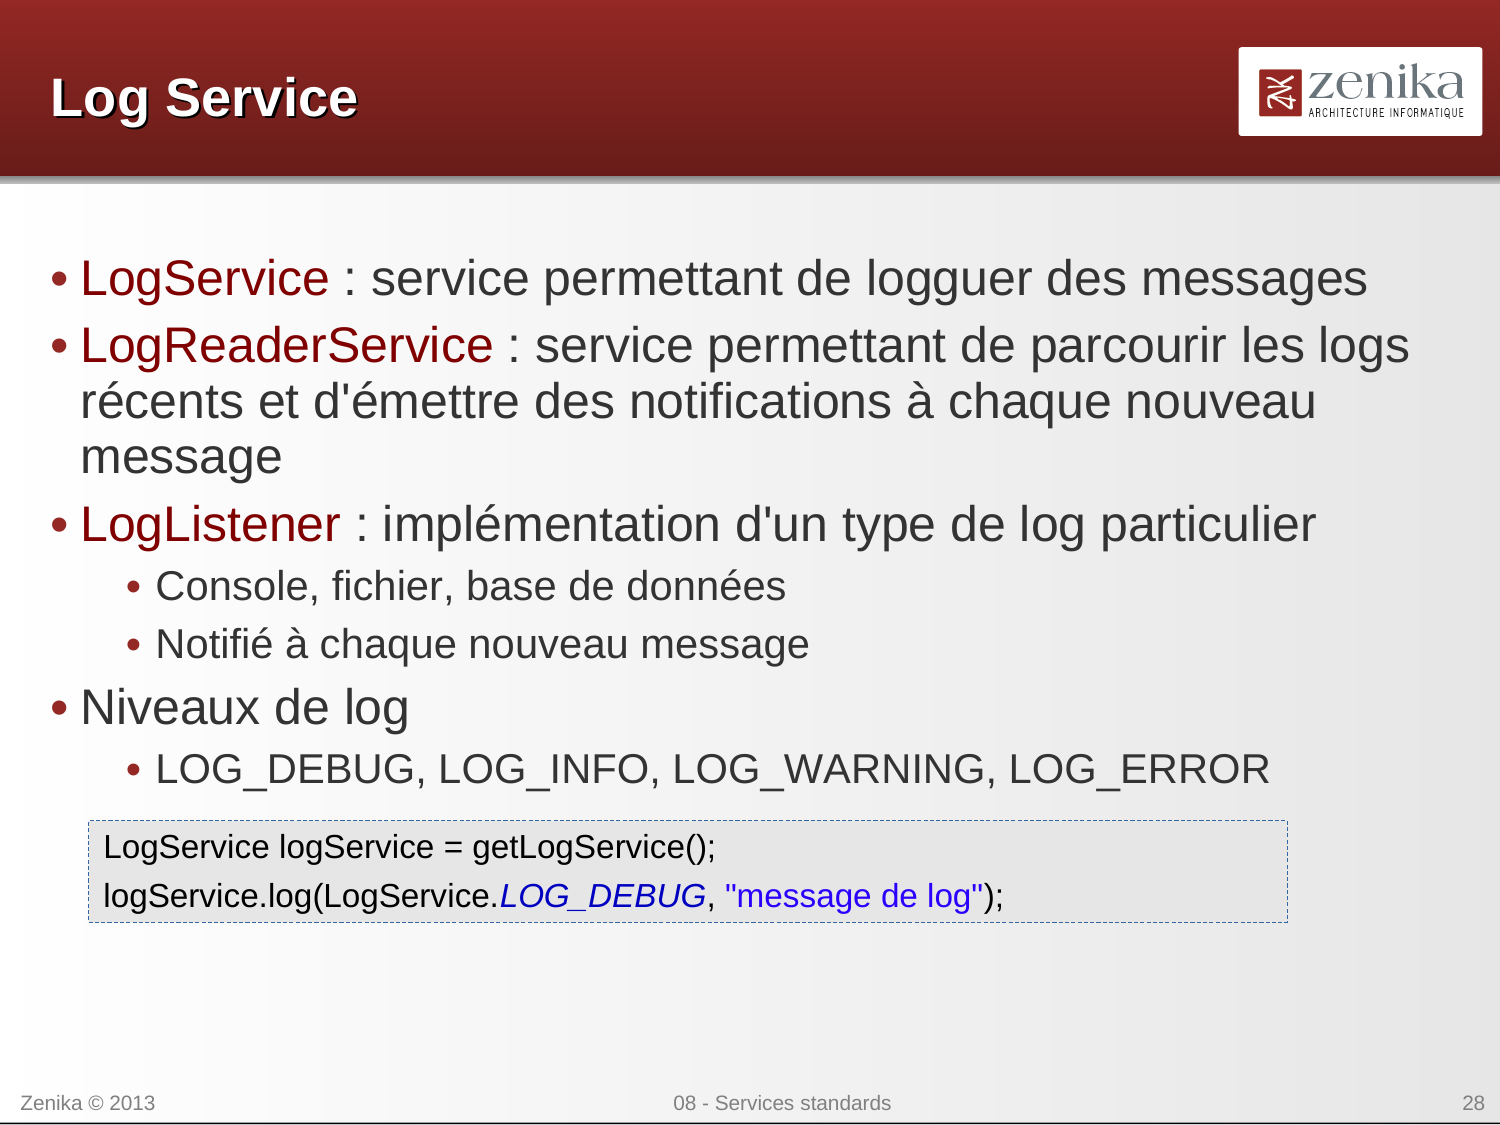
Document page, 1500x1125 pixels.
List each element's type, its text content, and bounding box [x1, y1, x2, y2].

list LogService : service permettant de logguer des messages LogReaderService : service permettant de parcourir les logs récents et d'émettre des notifications à chaque nouveau message LogListener : implémentation d'un type de log particulier Console, fichier, base de données Notifié à chaque nouveau message Niveaux de log LOG_DEBUG, LOG_INFO, LOG_WARNING, LOG_ERROR [50, 249, 1435, 1064]
picture [1257, 58, 1464, 125]
title Log Service [50, 22, 1206, 172]
list LogService logService = getLogService(); logService.log(LogService.LOG_DEBUG, "message de log"); [88, 820, 1288, 923]
